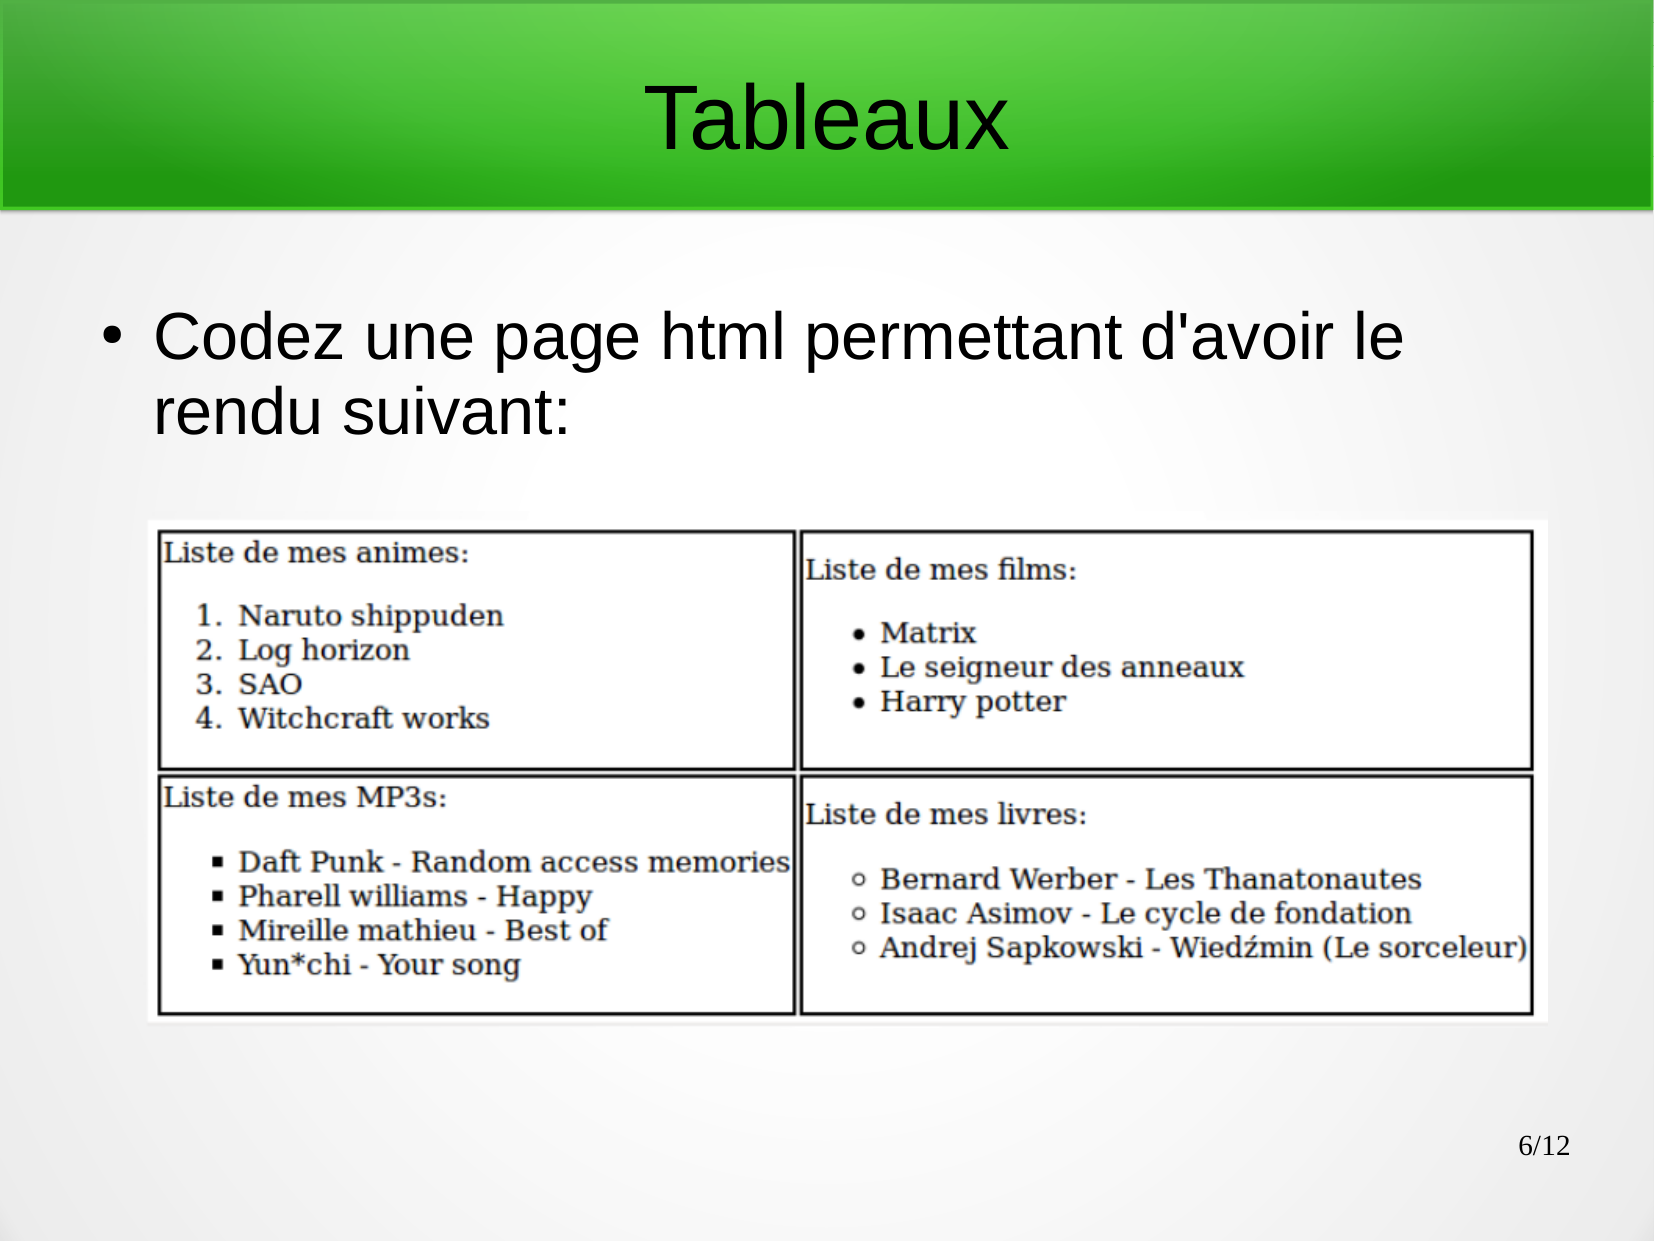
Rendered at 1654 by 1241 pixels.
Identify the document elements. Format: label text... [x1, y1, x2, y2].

picture [139, 511, 1548, 1028]
list Codez une page html permettant d'avoir le rendu suivant: [82, 299, 1571, 1019]
title Tableaux [82, 47, 1571, 189]
